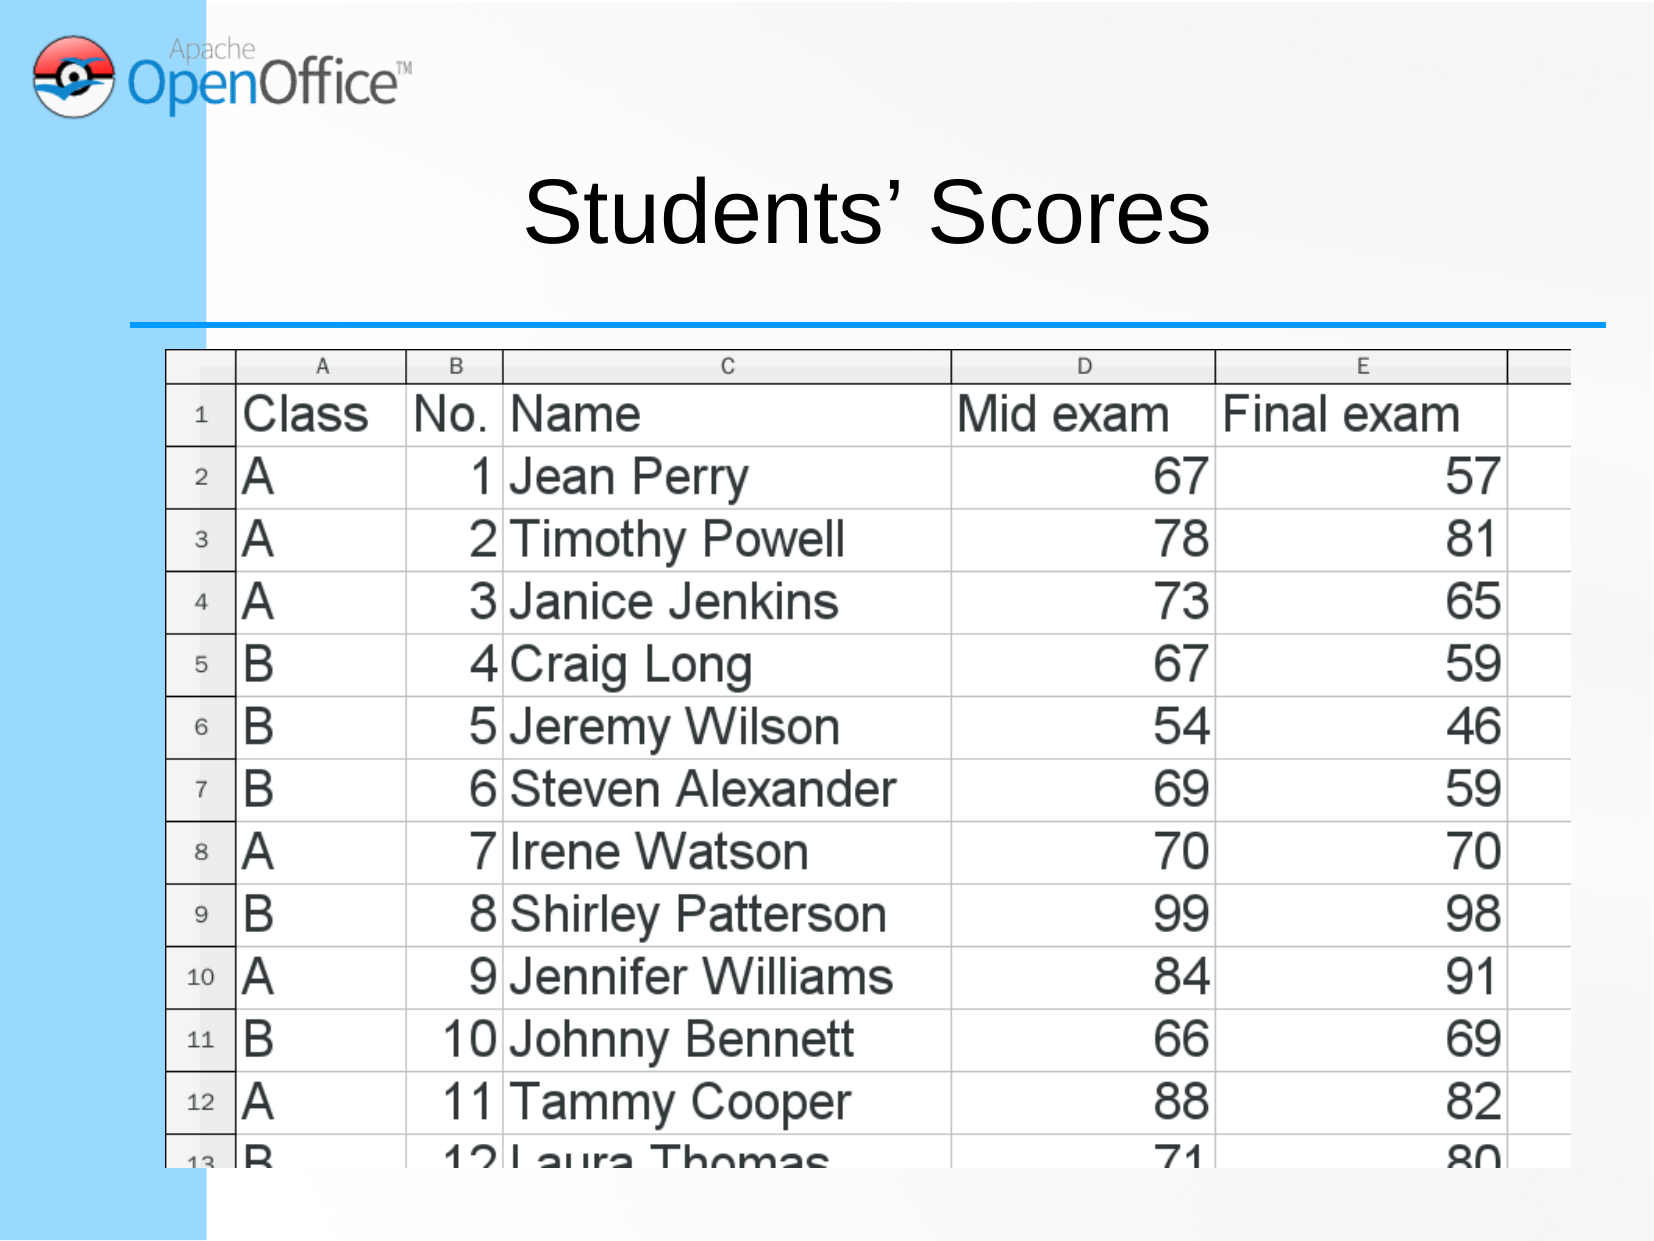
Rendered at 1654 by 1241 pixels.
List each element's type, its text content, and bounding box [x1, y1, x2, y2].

title Students’ Scores [165, 108, 1571, 316]
picture [31, 2, 1654, 1241]
